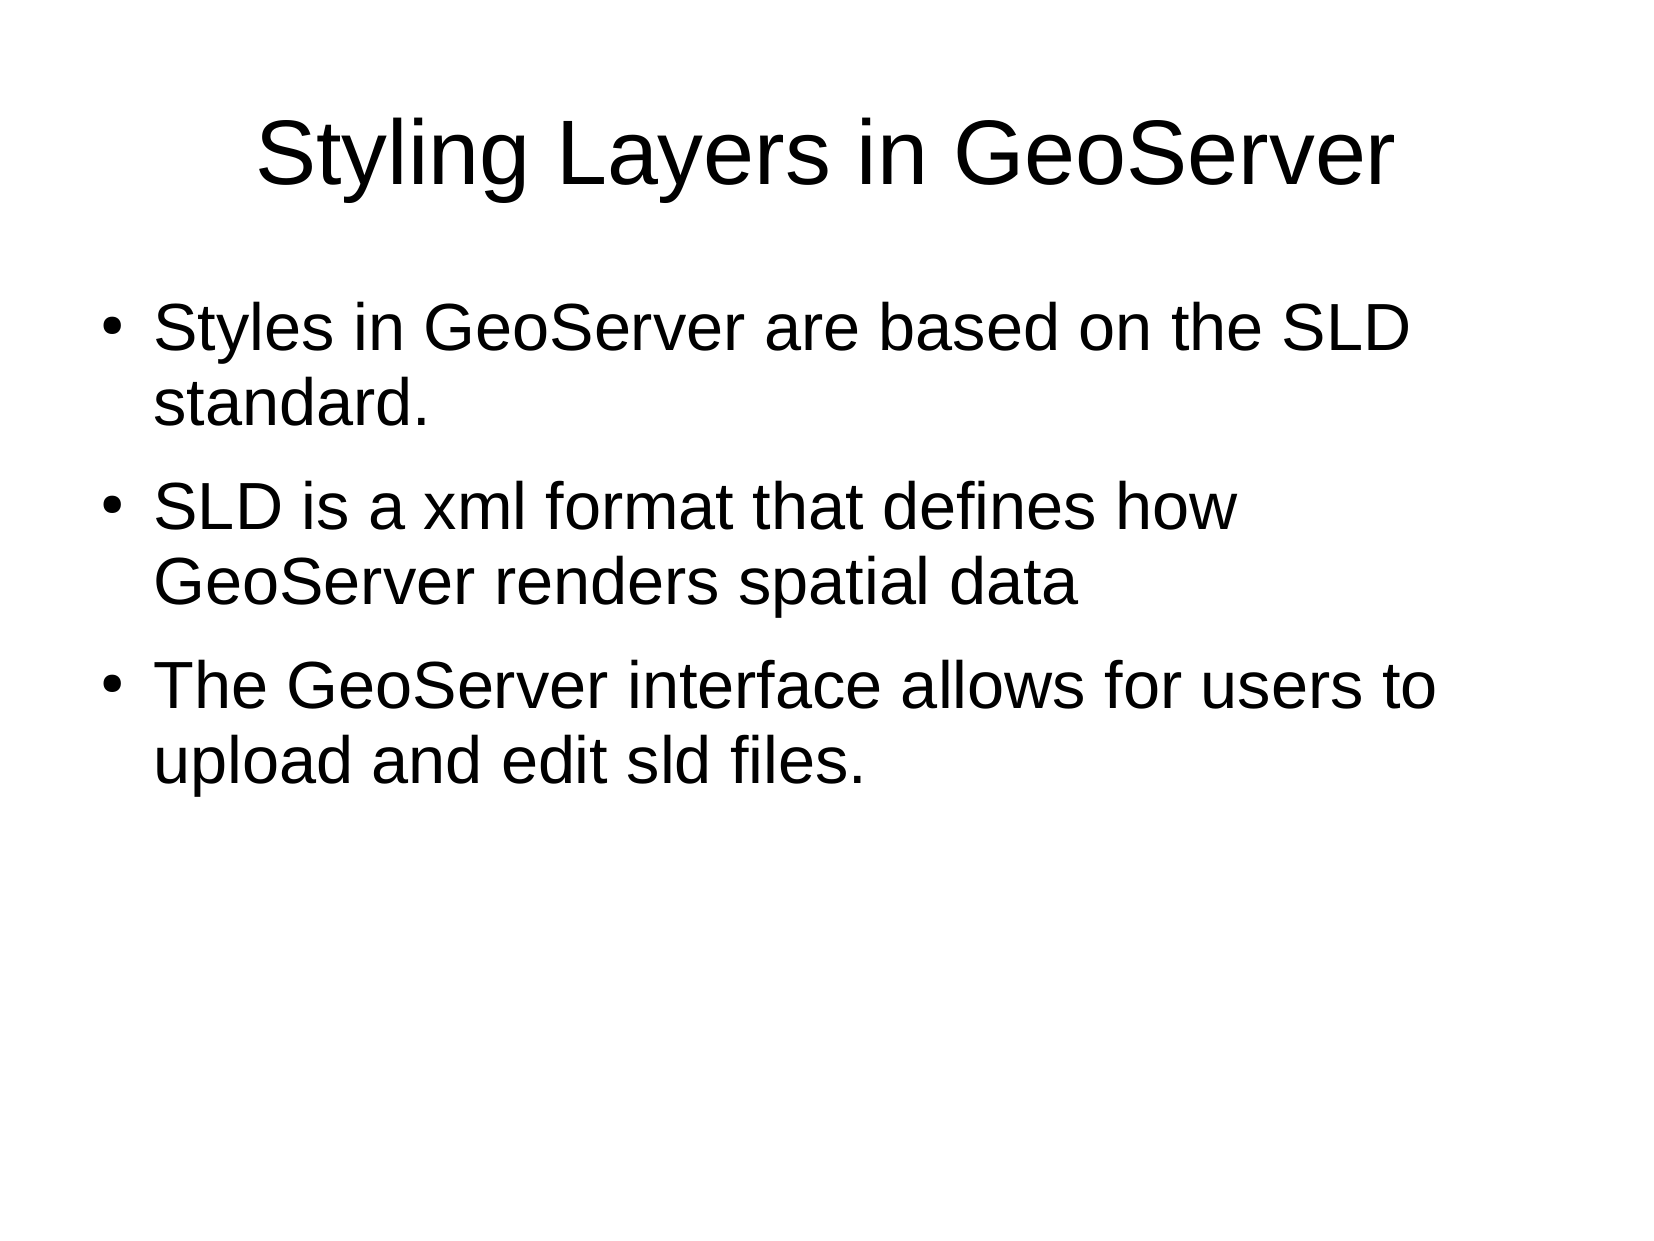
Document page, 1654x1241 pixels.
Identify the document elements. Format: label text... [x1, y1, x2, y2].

title Styling Layers in GeoServer [82, 49, 1571, 257]
list Styles in GeoServer are based on the SLD standard. SLD is a xml format that defines how GeoServer renders spatial data The GeoServer interface allows for users to upload and edit sld files. [82, 290, 1538, 1010]
